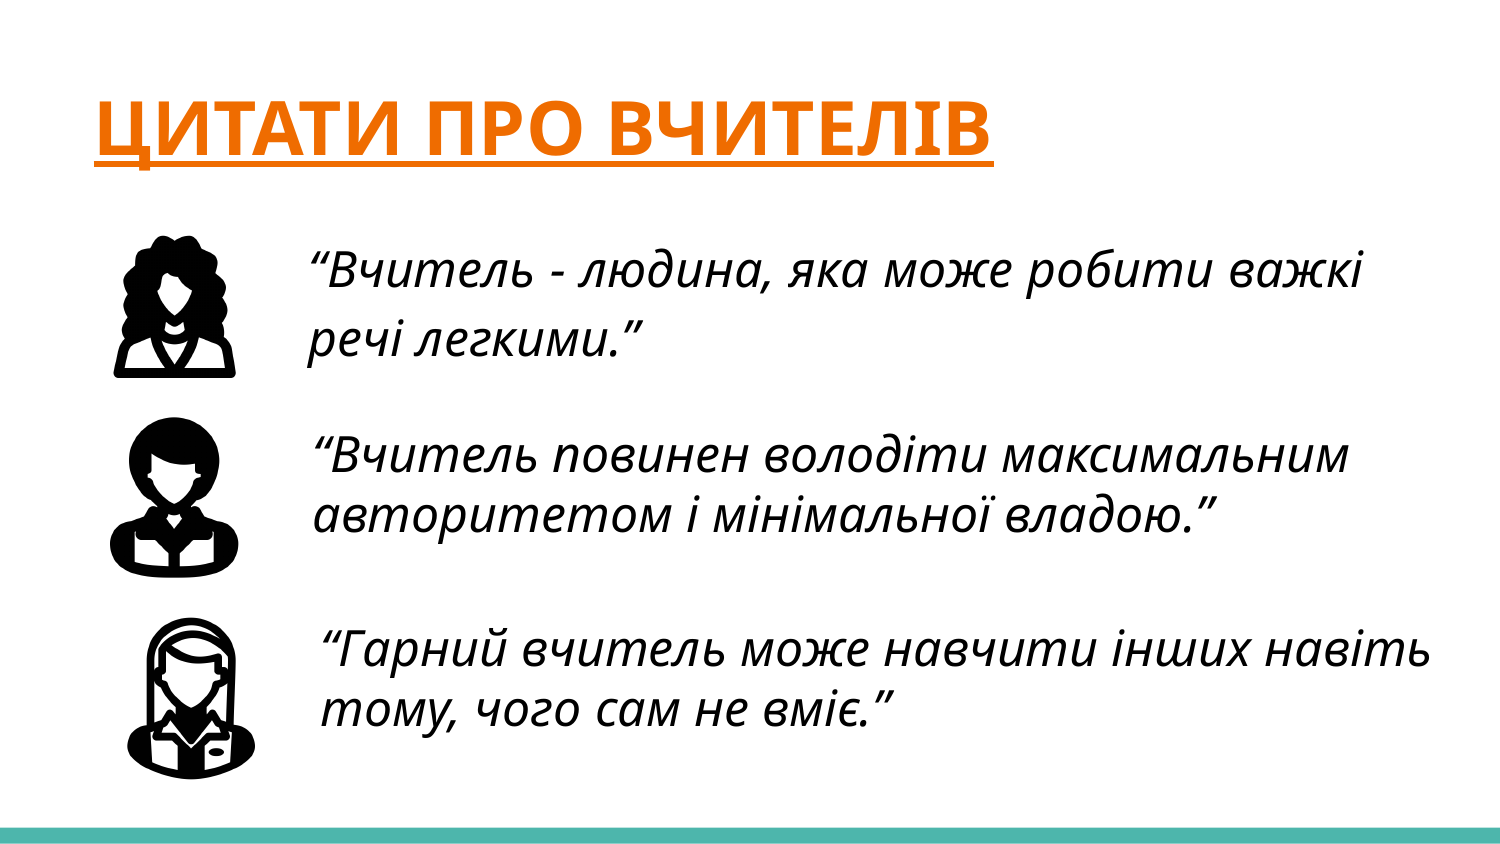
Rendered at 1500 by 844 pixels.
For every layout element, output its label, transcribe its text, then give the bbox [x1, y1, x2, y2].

text_box “Вчитель повинен володіти максимальним авторитетом і мінімальної владою.” [297, 407, 1476, 585]
title ЦИТАТИ ПРО ВЧИТЕЛІВ [78, 65, 1477, 182]
picture [78, 602, 304, 787]
picture [64, 403, 284, 588]
picture [78, 225, 271, 390]
text_box “Гарний вчитель може навчити інших навіть тому, чого сам не вміє.” [305, 601, 1468, 767]
list “Вчитель - людина, яка може робити важкі речі легкими.” [294, 213, 1379, 390]
